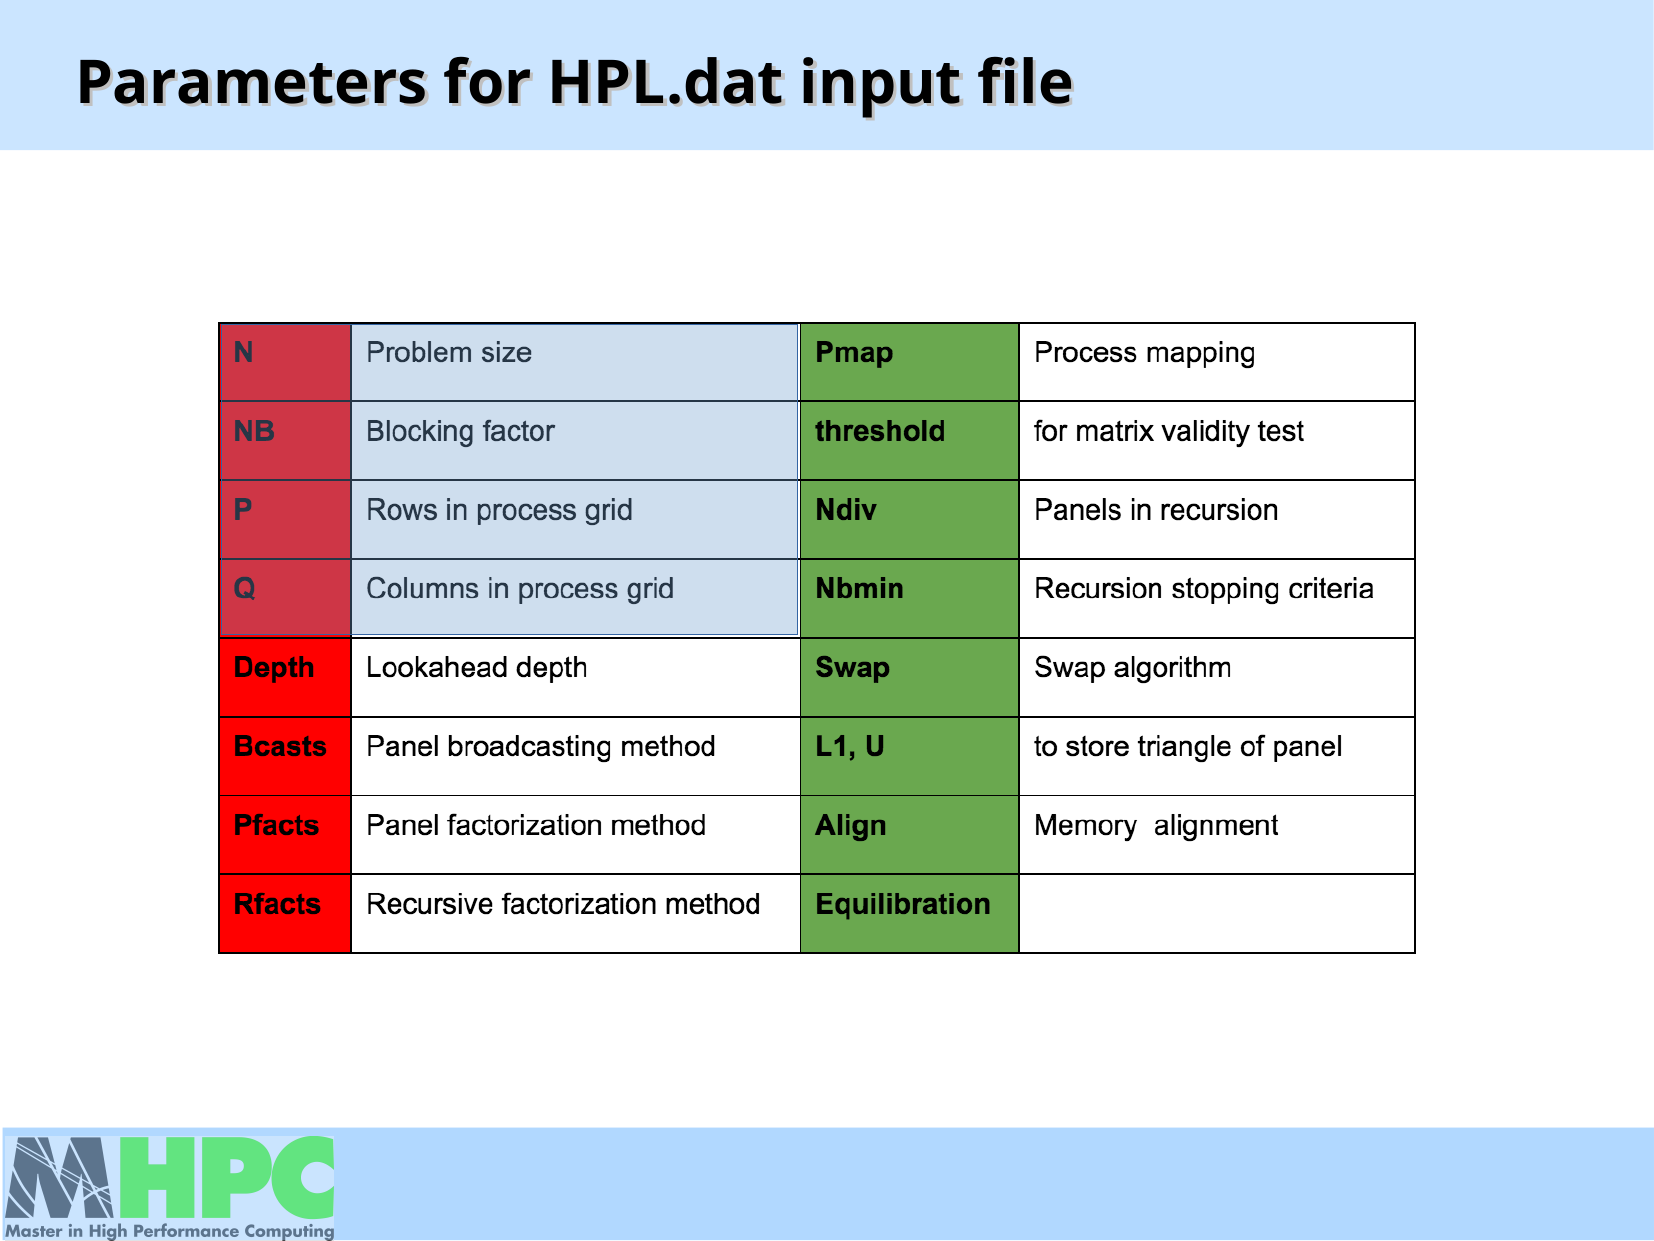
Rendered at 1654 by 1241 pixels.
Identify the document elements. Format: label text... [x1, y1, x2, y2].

text_box [221, 324, 798, 635]
picture [156, 250, 1492, 994]
title Parameters for HPL.dat input file [75, 0, 1421, 184]
